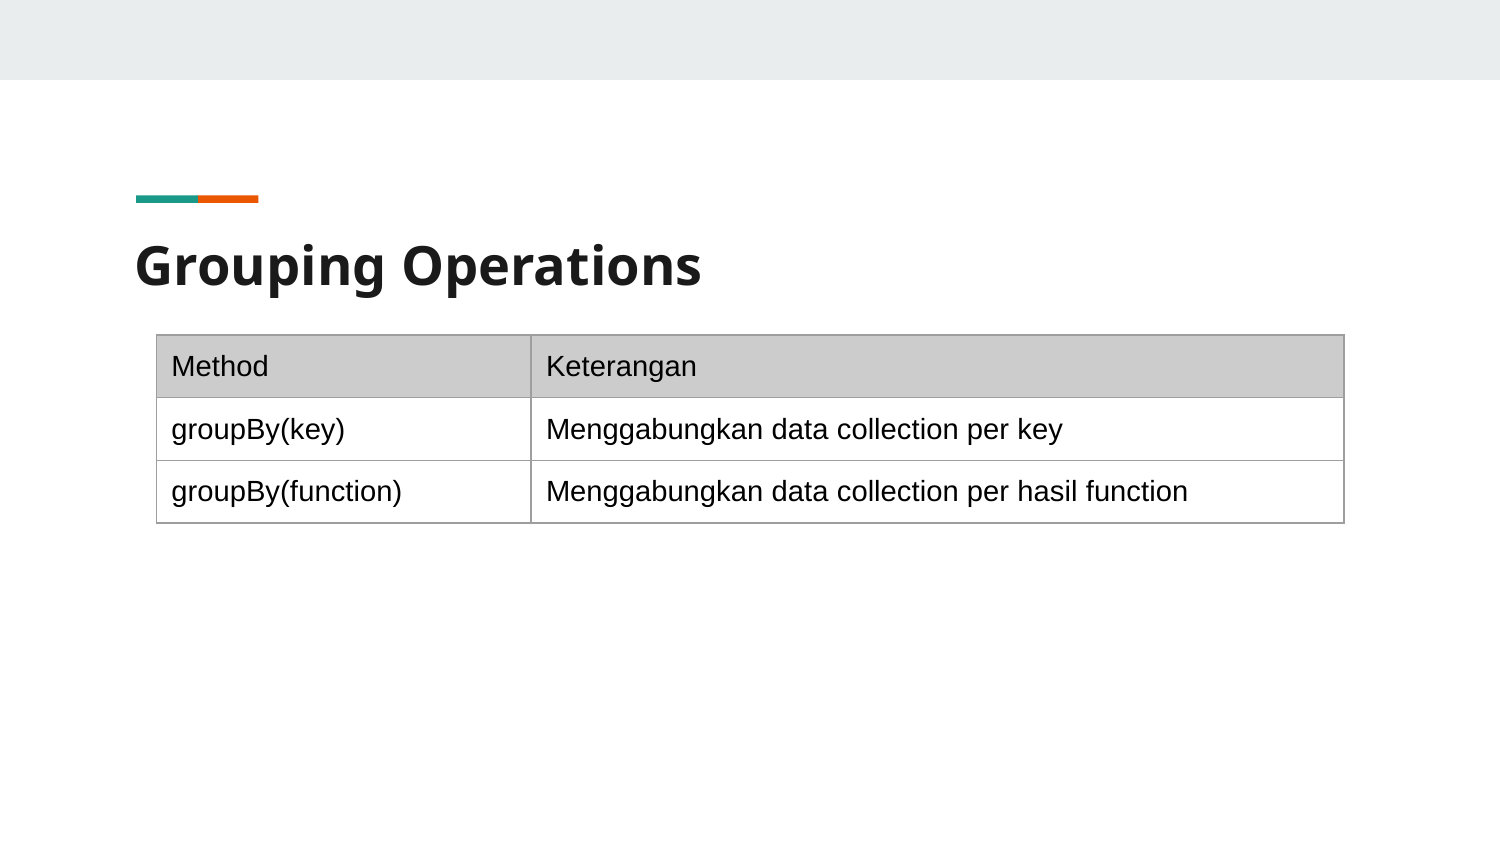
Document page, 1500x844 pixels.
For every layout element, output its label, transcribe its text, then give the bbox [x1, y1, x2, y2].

table_cell groupBy(function) [157, 461, 530, 522]
table_cell Menggabungkan data collection per key [532, 398, 1343, 460]
table_header Method [157, 336, 530, 397]
table_cell Menggabungkan data collection per hasil function [532, 461, 1343, 522]
title Grouping Operations [119, 216, 1381, 305]
table_cell groupBy(key) [157, 398, 530, 460]
table_header Keterangan [532, 336, 1343, 397]
